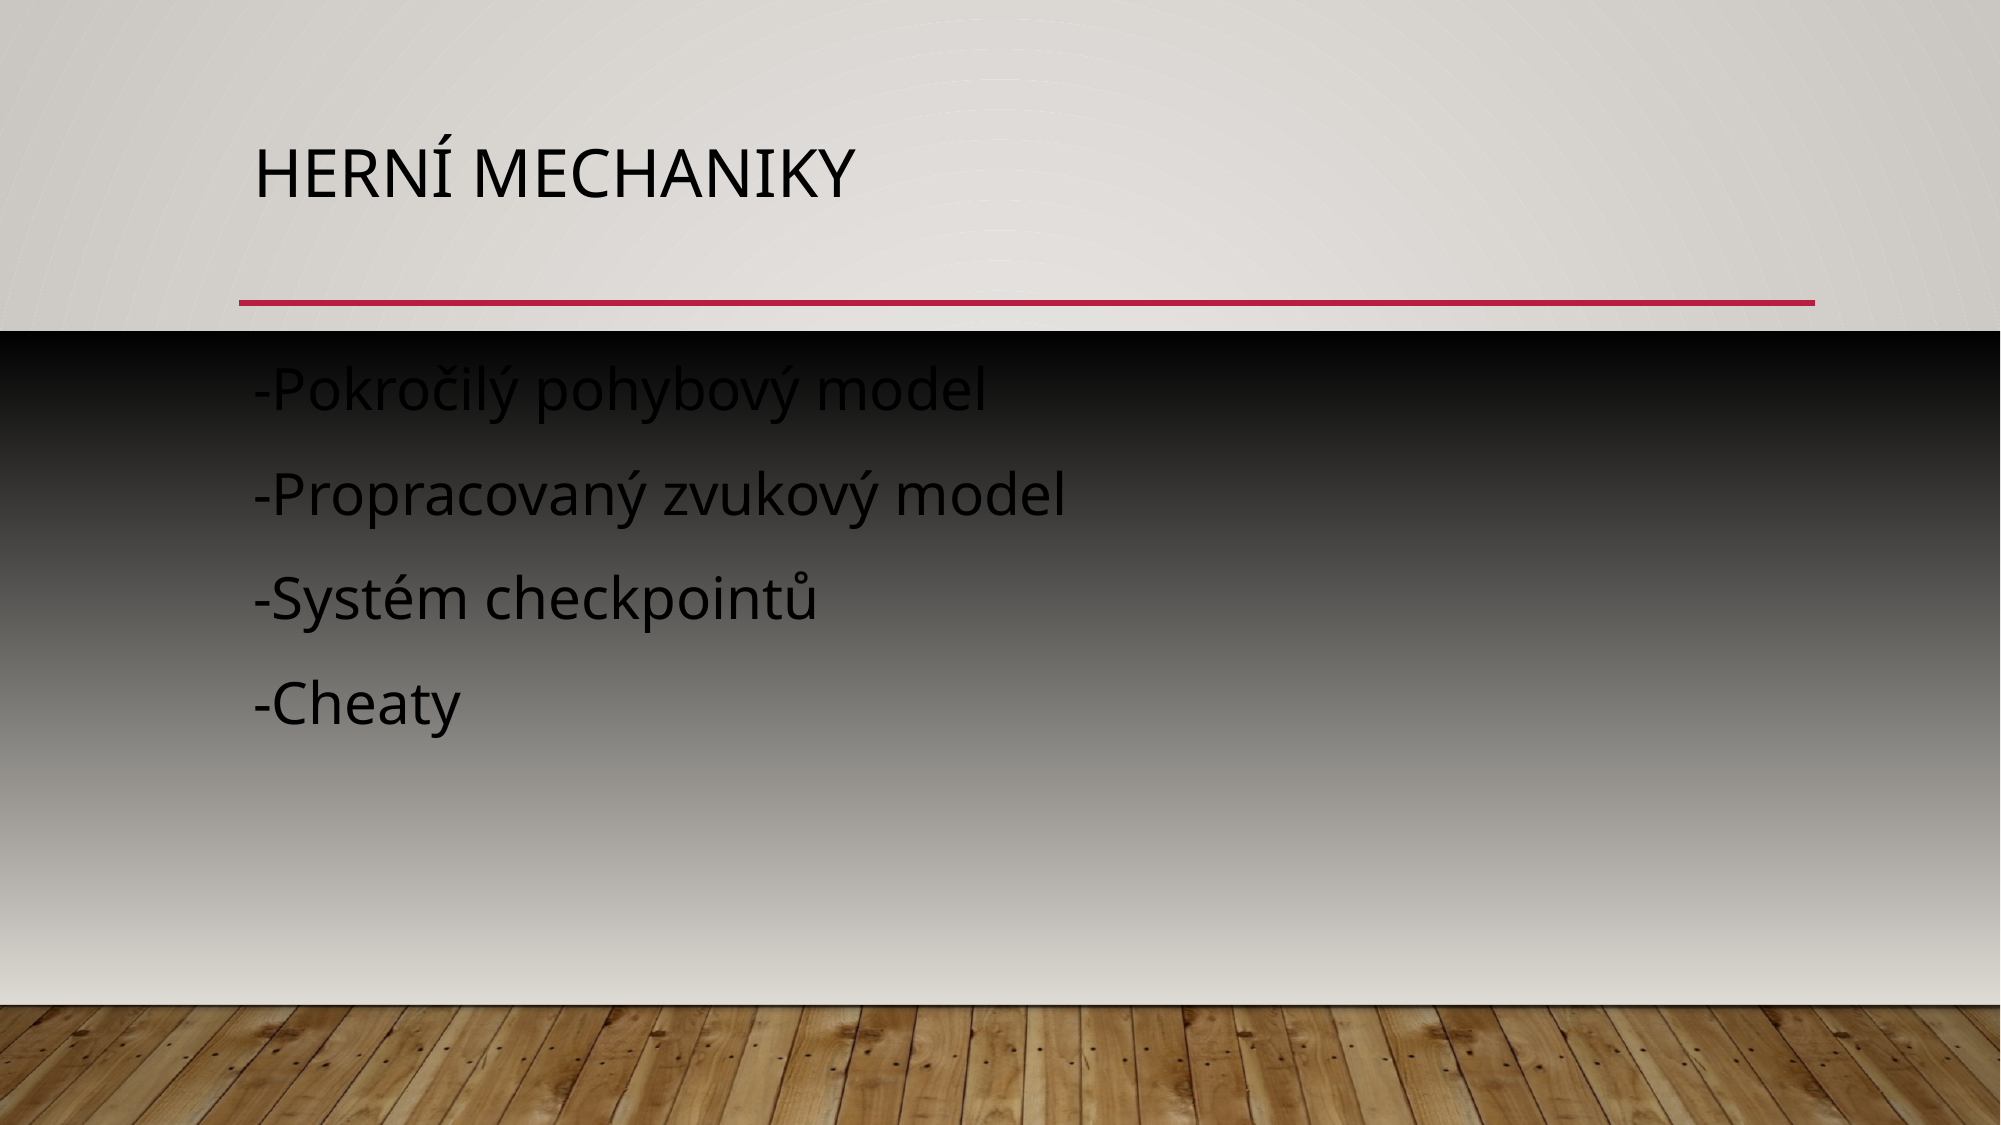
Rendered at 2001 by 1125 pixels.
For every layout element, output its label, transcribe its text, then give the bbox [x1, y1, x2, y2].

list -Pokročilý pohybový model -Propracovaný zvukový model -Systém checkpointů -Cheaty [238, 330, 1814, 897]
title Herní mechaniky [238, 131, 1814, 305]
